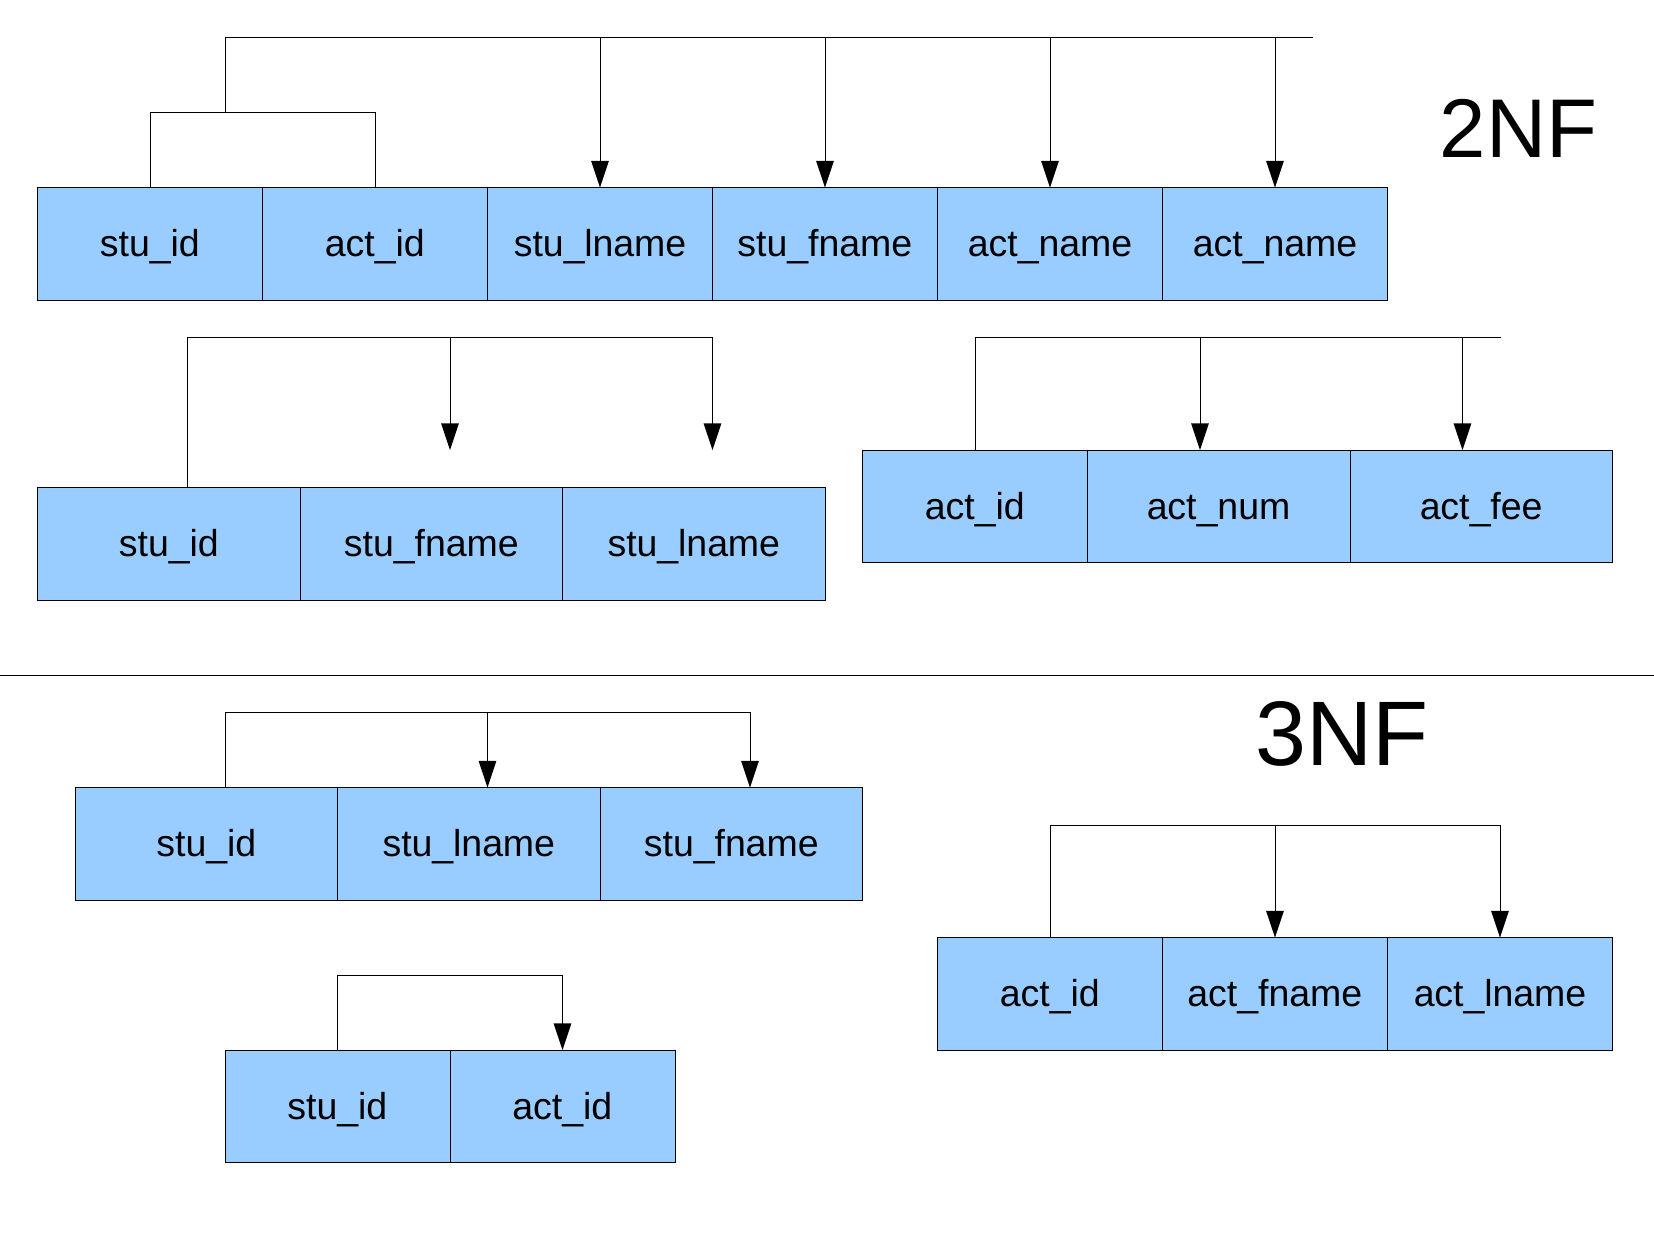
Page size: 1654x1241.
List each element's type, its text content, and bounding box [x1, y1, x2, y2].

text_box stu_lname [487, 187, 712, 301]
text_box stu_id [37, 187, 262, 301]
text_box stu_lname [337, 787, 600, 901]
text_box act_id [862, 450, 1087, 563]
text_box act_id [450, 1050, 676, 1163]
text_box 2NF [1425, 75, 1654, 226]
text_box act_id [262, 187, 487, 301]
text_box stu_fname [300, 487, 562, 601]
text_box act_id [937, 937, 1162, 1051]
text_box act_fname [1162, 937, 1387, 1051]
text_box stu_id [225, 1050, 450, 1163]
text_box act_num [1087, 450, 1350, 563]
text_box act_name [1163, 187, 1388, 301]
text_box stu_lname [562, 487, 826, 601]
text_box act_name [938, 187, 1163, 301]
text_box stu_fname [600, 787, 863, 901]
text_box act_fee [1350, 450, 1613, 563]
text_box stu_id [75, 787, 337, 901]
text_box act_lname [1387, 937, 1613, 1051]
text_box 3NF [1241, 675, 1654, 863]
text_box stu_id [37, 487, 300, 601]
text_box stu_fname [712, 187, 938, 301]
